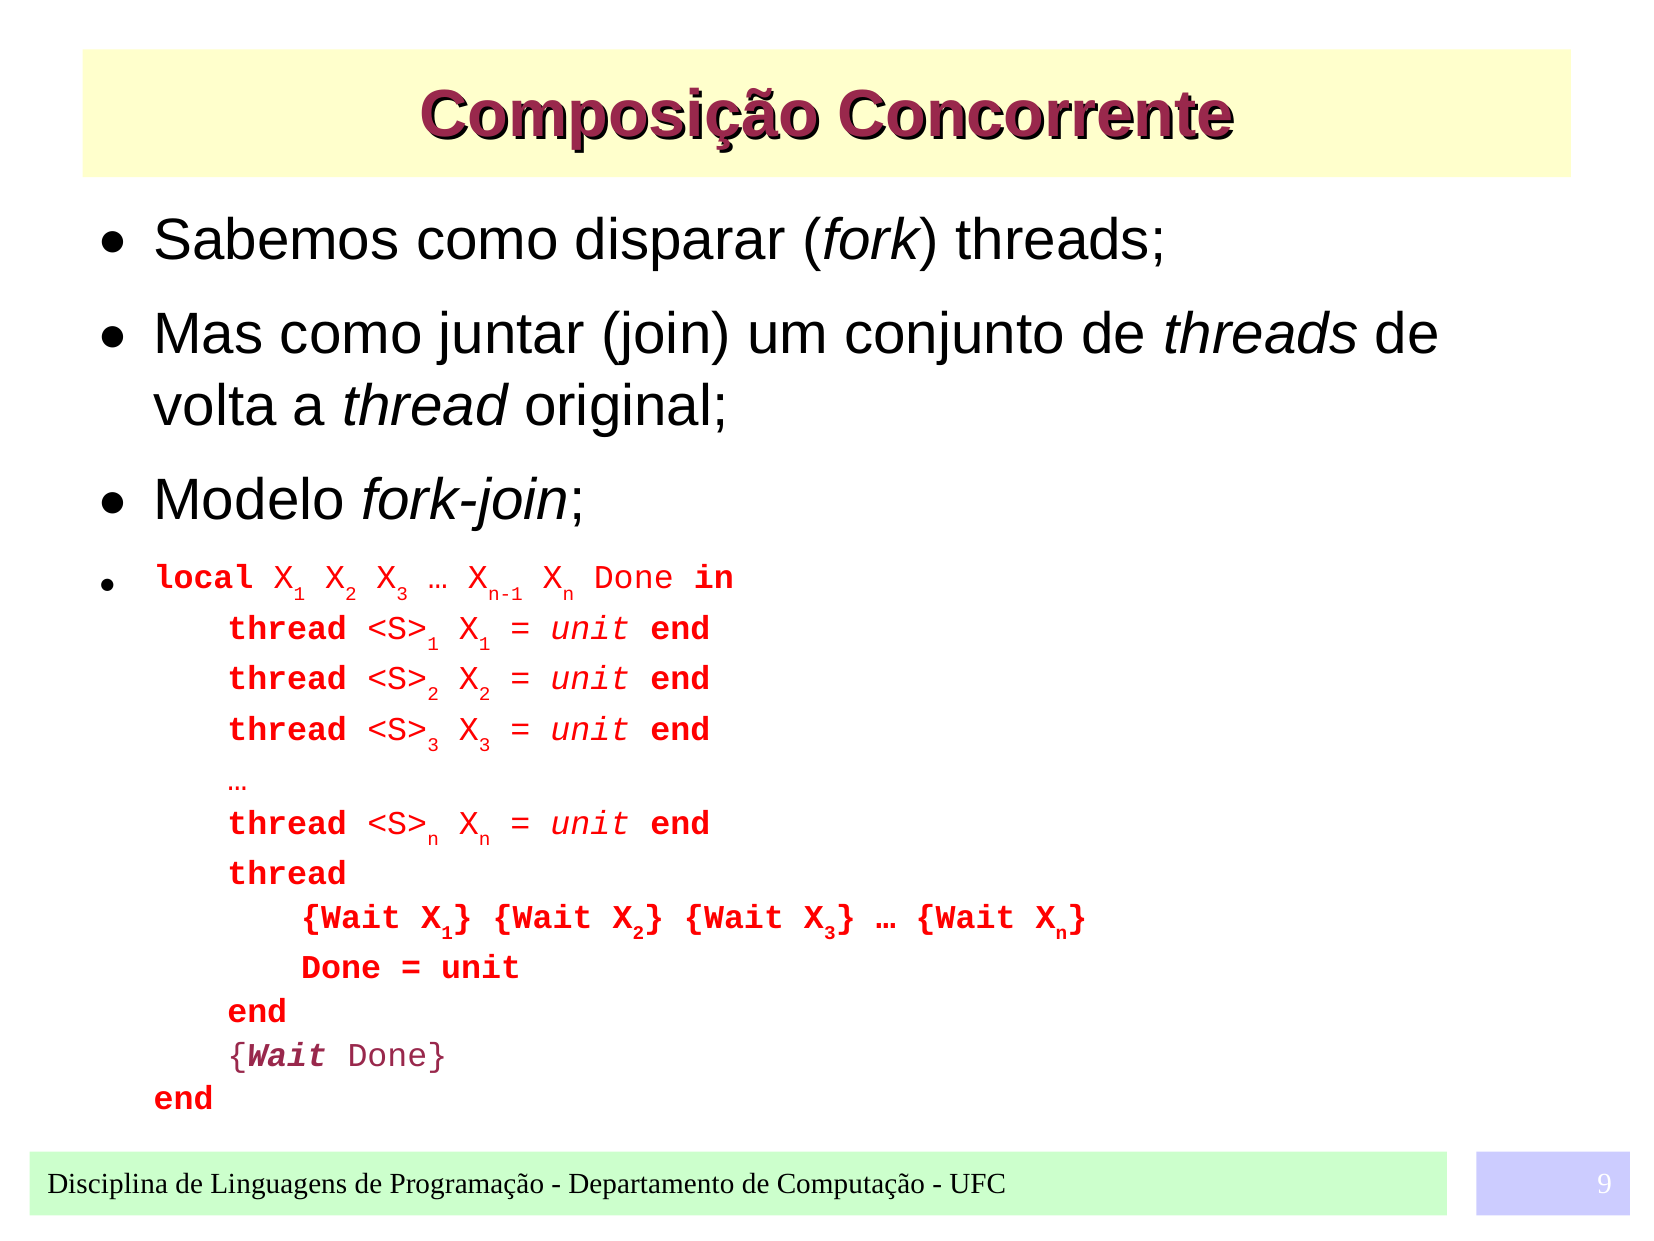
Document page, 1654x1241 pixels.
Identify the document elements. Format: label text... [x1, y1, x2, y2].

title Composição Concorrente [82, 49, 1571, 178]
list Sabemos como disparar (fork) threads; Mas como juntar (join) um conjunto de threads de volta a thread original; Modelo fork-join; local X1 X2 X3 … Xn-1 Xn Done in thread <S>1 X1 = unit end thread <S>2 X2 = unit end thread <S>3 X3 = unit end … thread <S>n Xn = unit end thread {Wait X1} {Wait X2} {Wait X3} … {Wait Xn} Done = unit end {Wait Done} end [82, 206, 1571, 1137]
